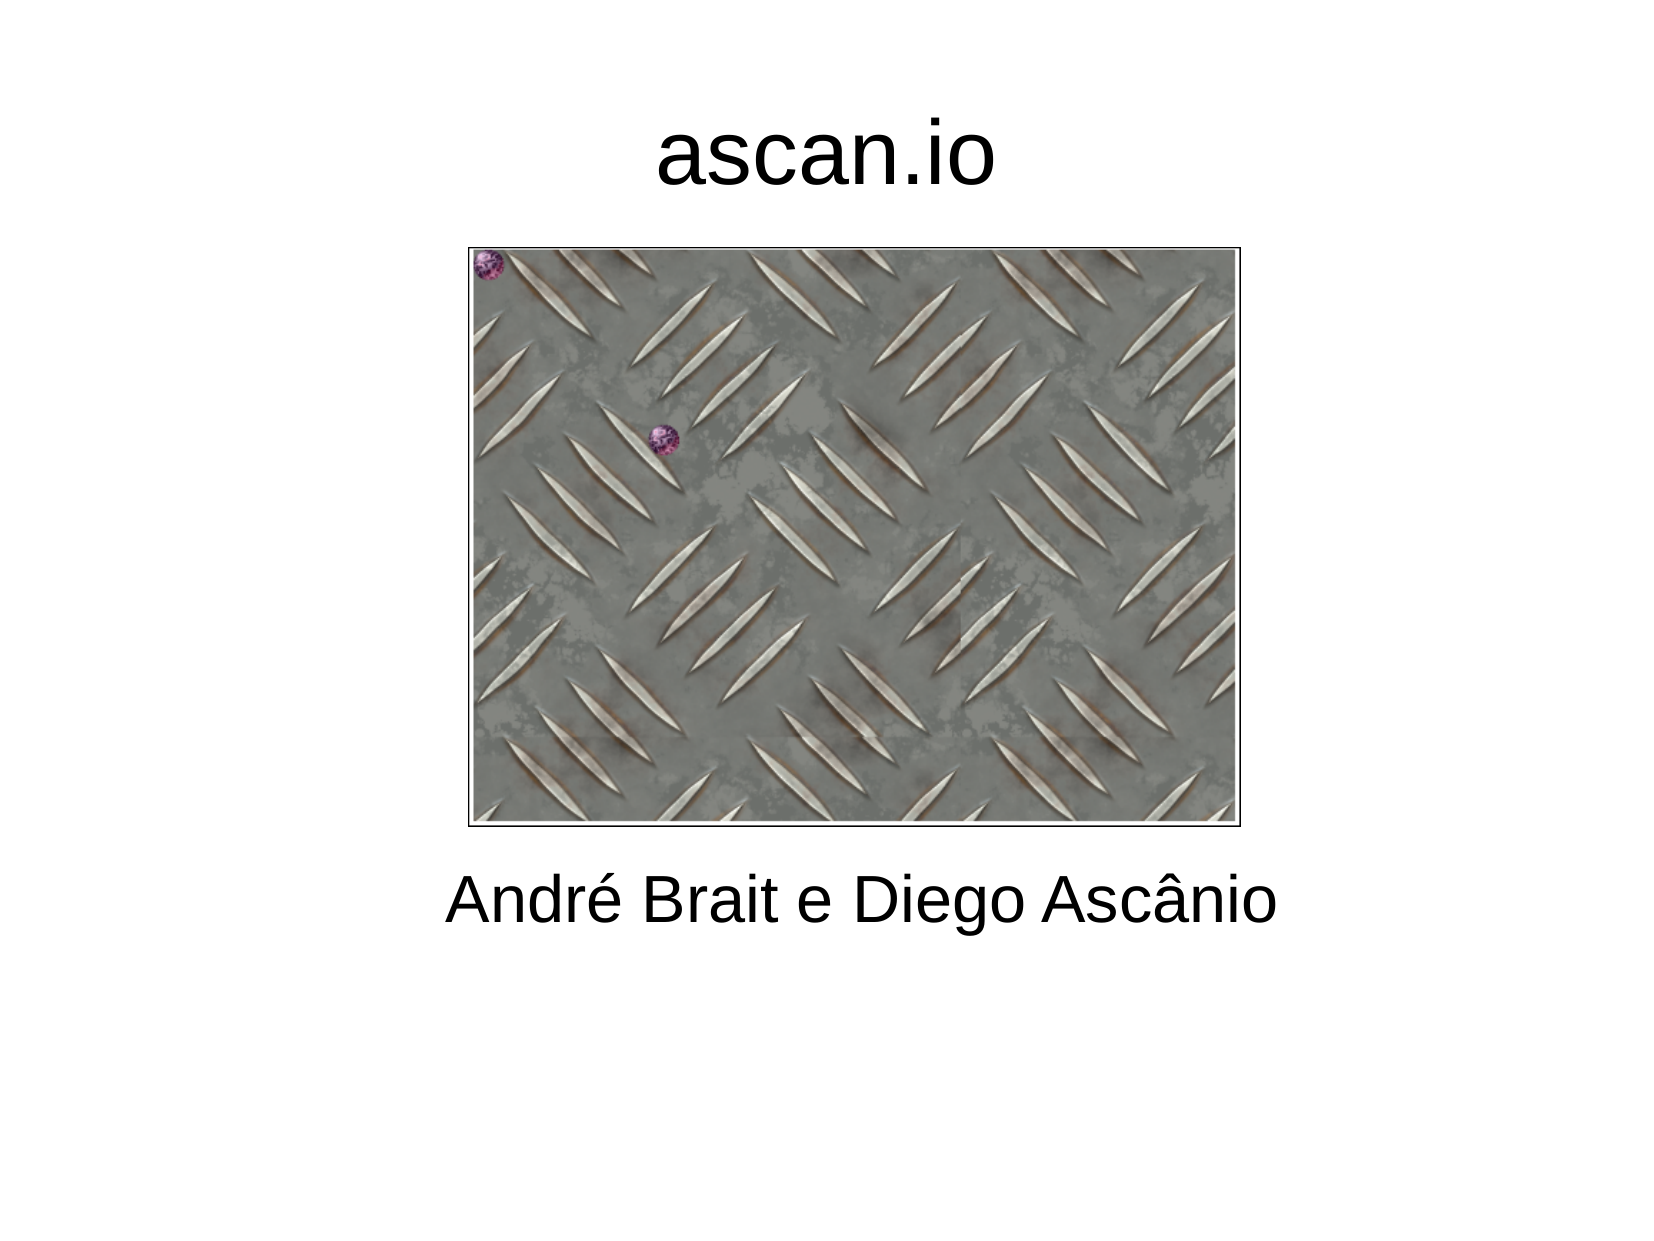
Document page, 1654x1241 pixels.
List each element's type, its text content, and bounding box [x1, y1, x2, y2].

list André Brait e Diego Ascânio [82, 862, 1571, 1009]
title ascan.io [82, 49, 1571, 257]
picture [468, 247, 1241, 827]
